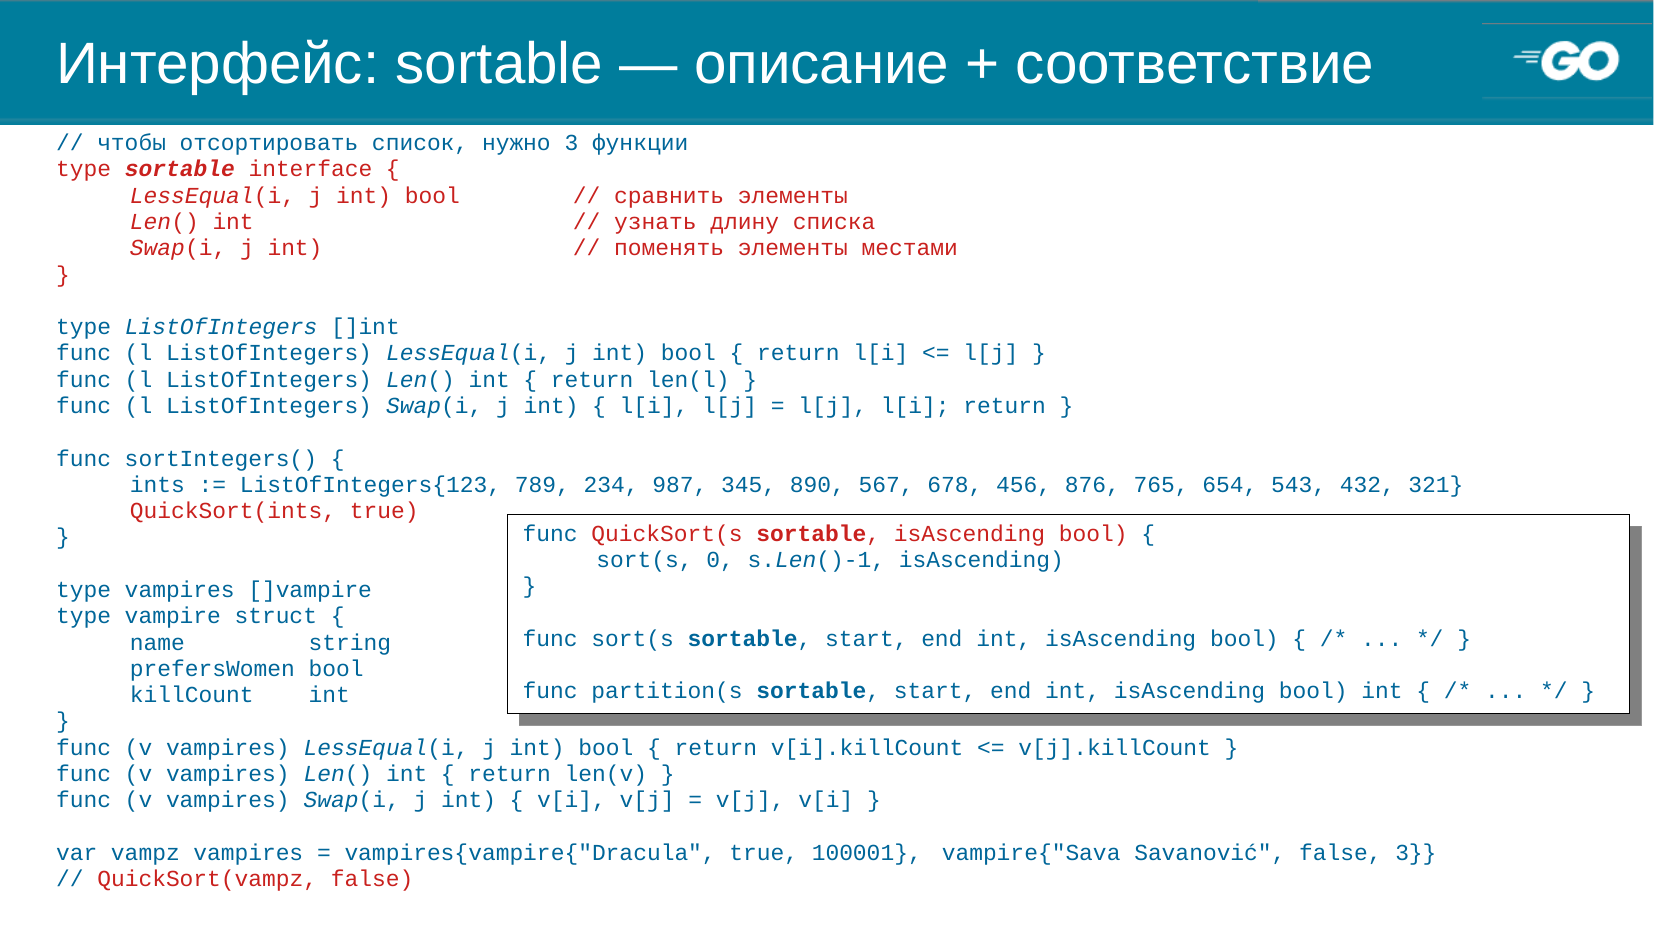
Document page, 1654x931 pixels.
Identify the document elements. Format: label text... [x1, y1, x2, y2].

text_box func QuickSort(s sortable, isAscending bool) { sort(s, 0, s.Len()-1, isAscending) } func sort(s sortable, start, end int, isAscending bool) { /* ... */ } func partition(s sortable, start, end int, isAscending bool) int { /* ... */ } [507, 514, 1630, 714]
picture [1542, 41, 1619, 81]
text_box // чтобы отсортировать список, нужно 3 функции type sortable interface { LessEqual(i, j int) bool // сравнить элементы Len() int // узнать длину списка Swap(i, j int) // поменять элементы местами } type ListOfIntegers []int func (l ListOfIntegers) LessEqual(i, j int) bool { return l[i] <= l[j] } func (l ListOfIntegers) Len() int { return len(l) } func (l ListOfIntegers) Swap(i, j int) { l[i], l[j] = l[j], l[i]; return } func sortIntegers() { ints := ListOfIntegers{123, 789, 234, 987, 345, 890, 567, 678, 456, 876, 765, 654, 543, 432, 321} QuickSort(ints, true) } type vampires []vampire type vampire struct { name string prefersWomen bool killCount int } func (v vampires) LessEqual(i, j int) bool { return v[i].killCount <= v[j].killCount } func (v vampires) Len() int { return len(v) } func (v vampires) Swap(i, j int) { v[i], v[j] = v[j], v[i] } var vampz vampires = vampires{vampire{"Dracula", true, 100001}, vampire{"Sava Savanović", false, 3}} // QuickSort(vampz, false) [41, 124, 1625, 901]
text_box Интерфейс: sortable — описание + соответствие [41, 23, 1495, 104]
